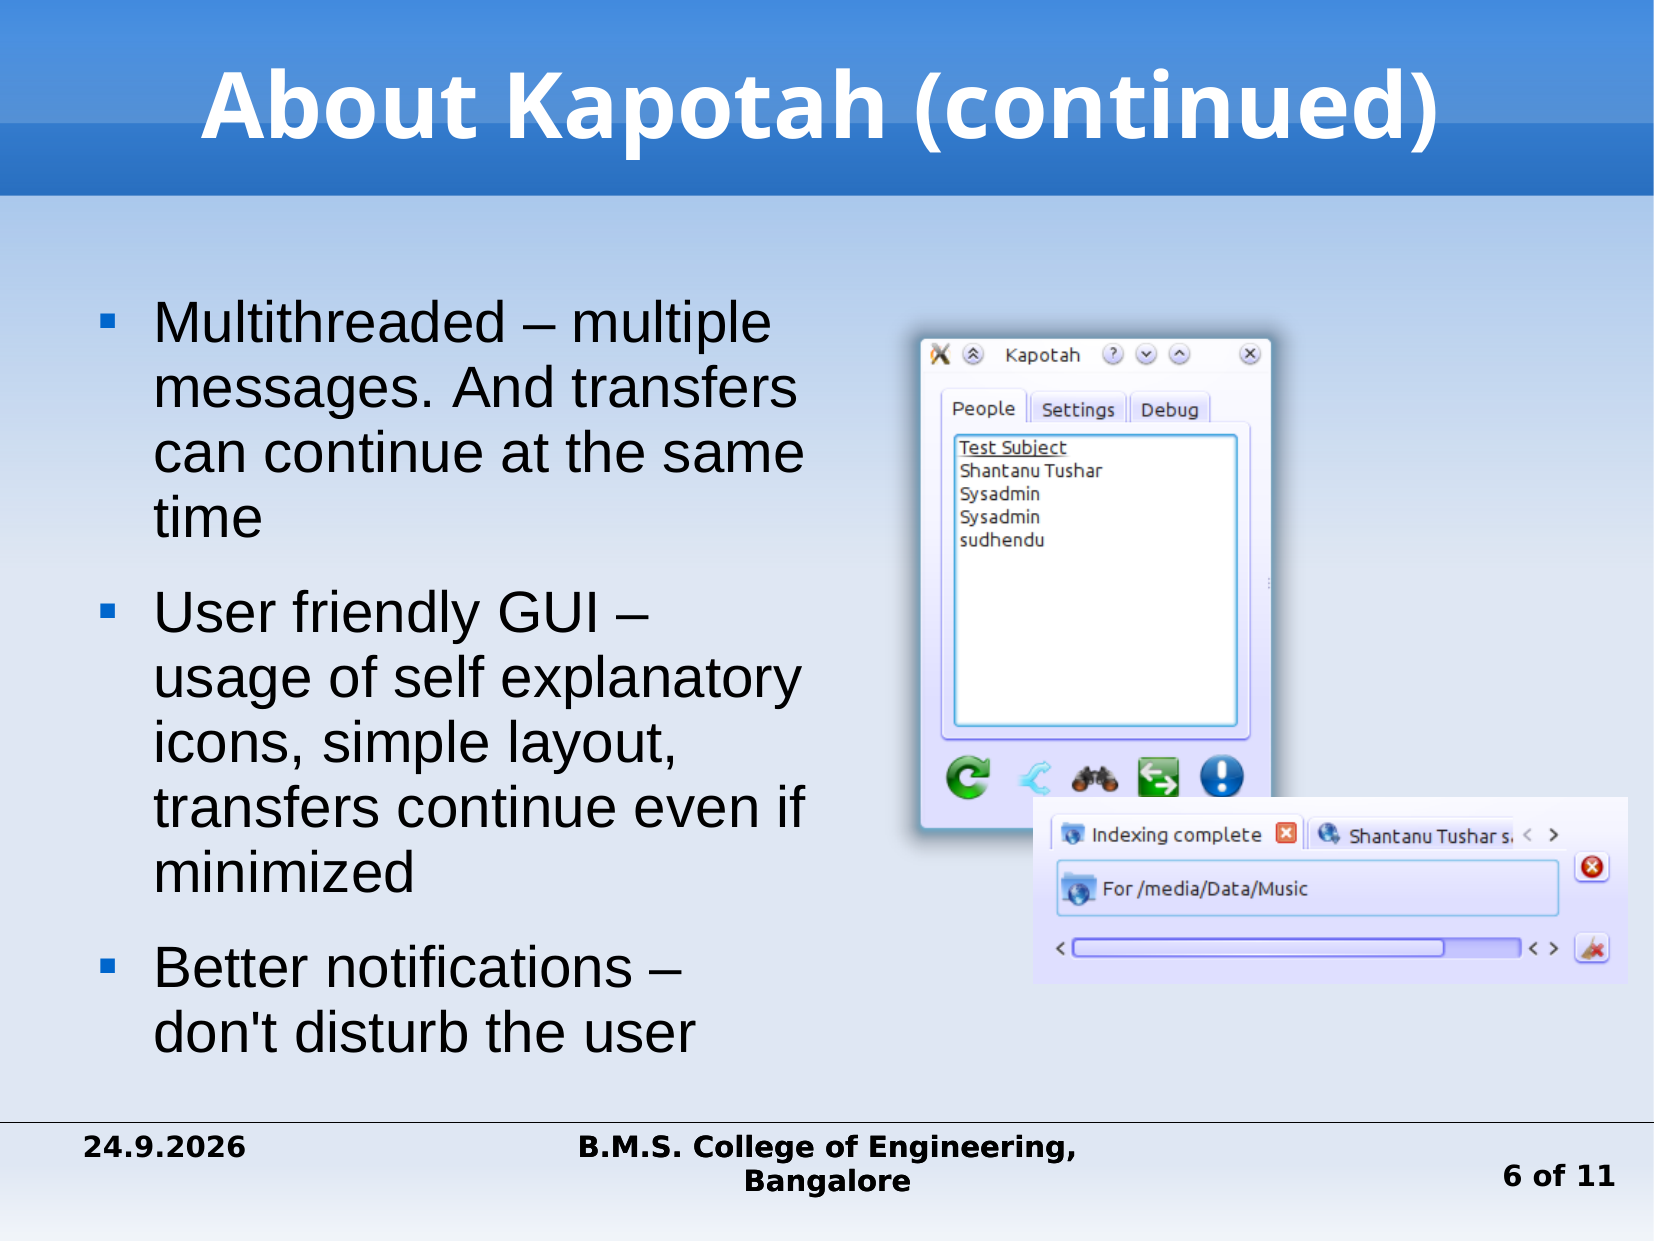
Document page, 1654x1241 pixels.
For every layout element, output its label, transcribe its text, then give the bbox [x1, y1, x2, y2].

list Multithreaded – multiple messages. And transfers can continue at the same time User friendly GUI – usage of self explanatory icons, simple layout, transfers continue even if minimized Better notifications – don't disturb the user [82, 290, 809, 1109]
picture [0, 0, 1654, 1122]
title About Kapotah (continued) [76, 0, 1565, 208]
picture [0, 1123, 1654, 1241]
